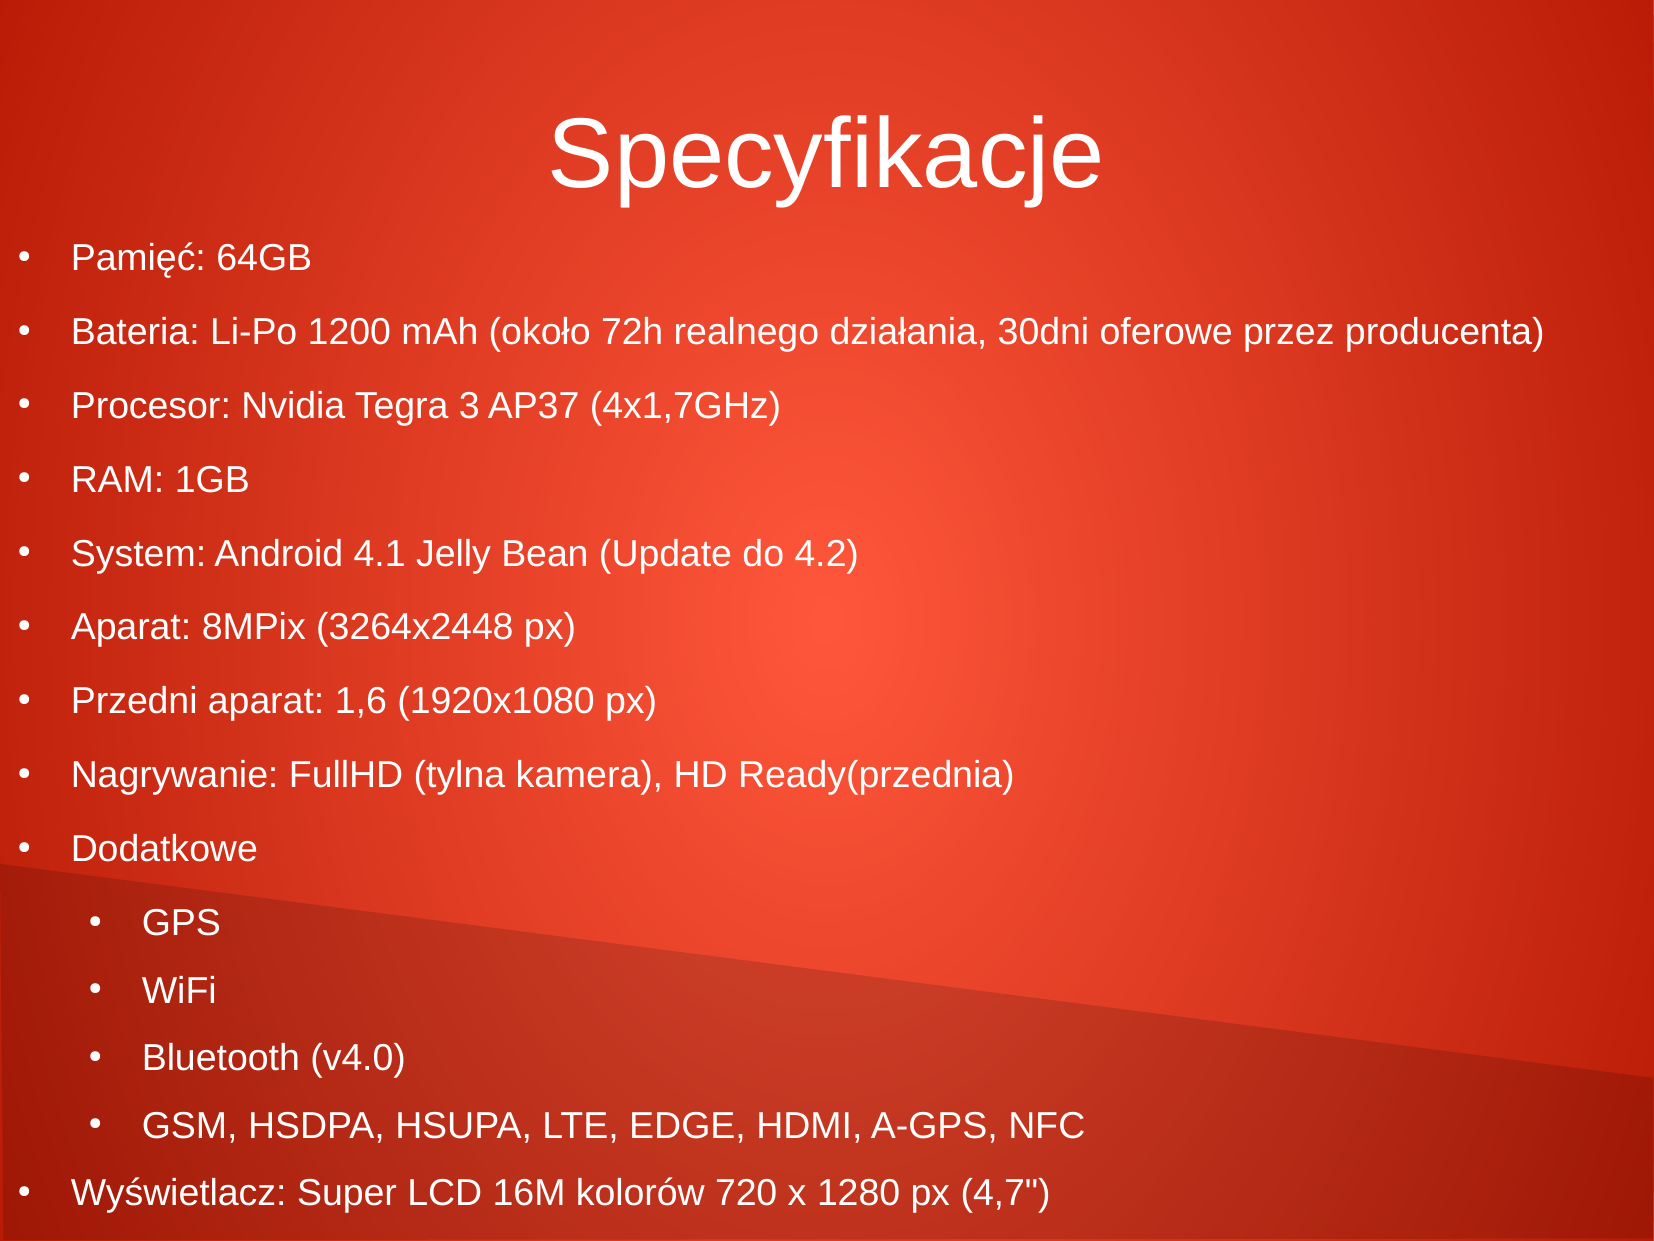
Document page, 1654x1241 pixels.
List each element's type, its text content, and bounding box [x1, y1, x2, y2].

list Pamięć: 64GB Bateria: Li-Po 1200 mAh (około 72h realnego działania, 30dni oferowe przez producenta) Procesor: Nvidia Tegra 3 AP37 (4x1,7GHz) RAM: 1GB System: Android 4.1 Jelly Bean (Update do 4.2) Aparat: 8MPix (3264x2448 px) Przedni aparat: 1,6 (1920x1080 px) Nagrywanie: FullHD (tylna kamera), HD Ready(przednia) Dodatkowe GPS WiFi Bluetooth (v4.0) GSM, HSDPA, HSUPA, LTE, EDGE, HDMI, A-GPS, NFC Wyświetlacz: Super LCD 16M kolorów 720 x 1280 px (4,7") [0, 236, 1654, 1241]
title Specyfikacje [82, 49, 1571, 236]
